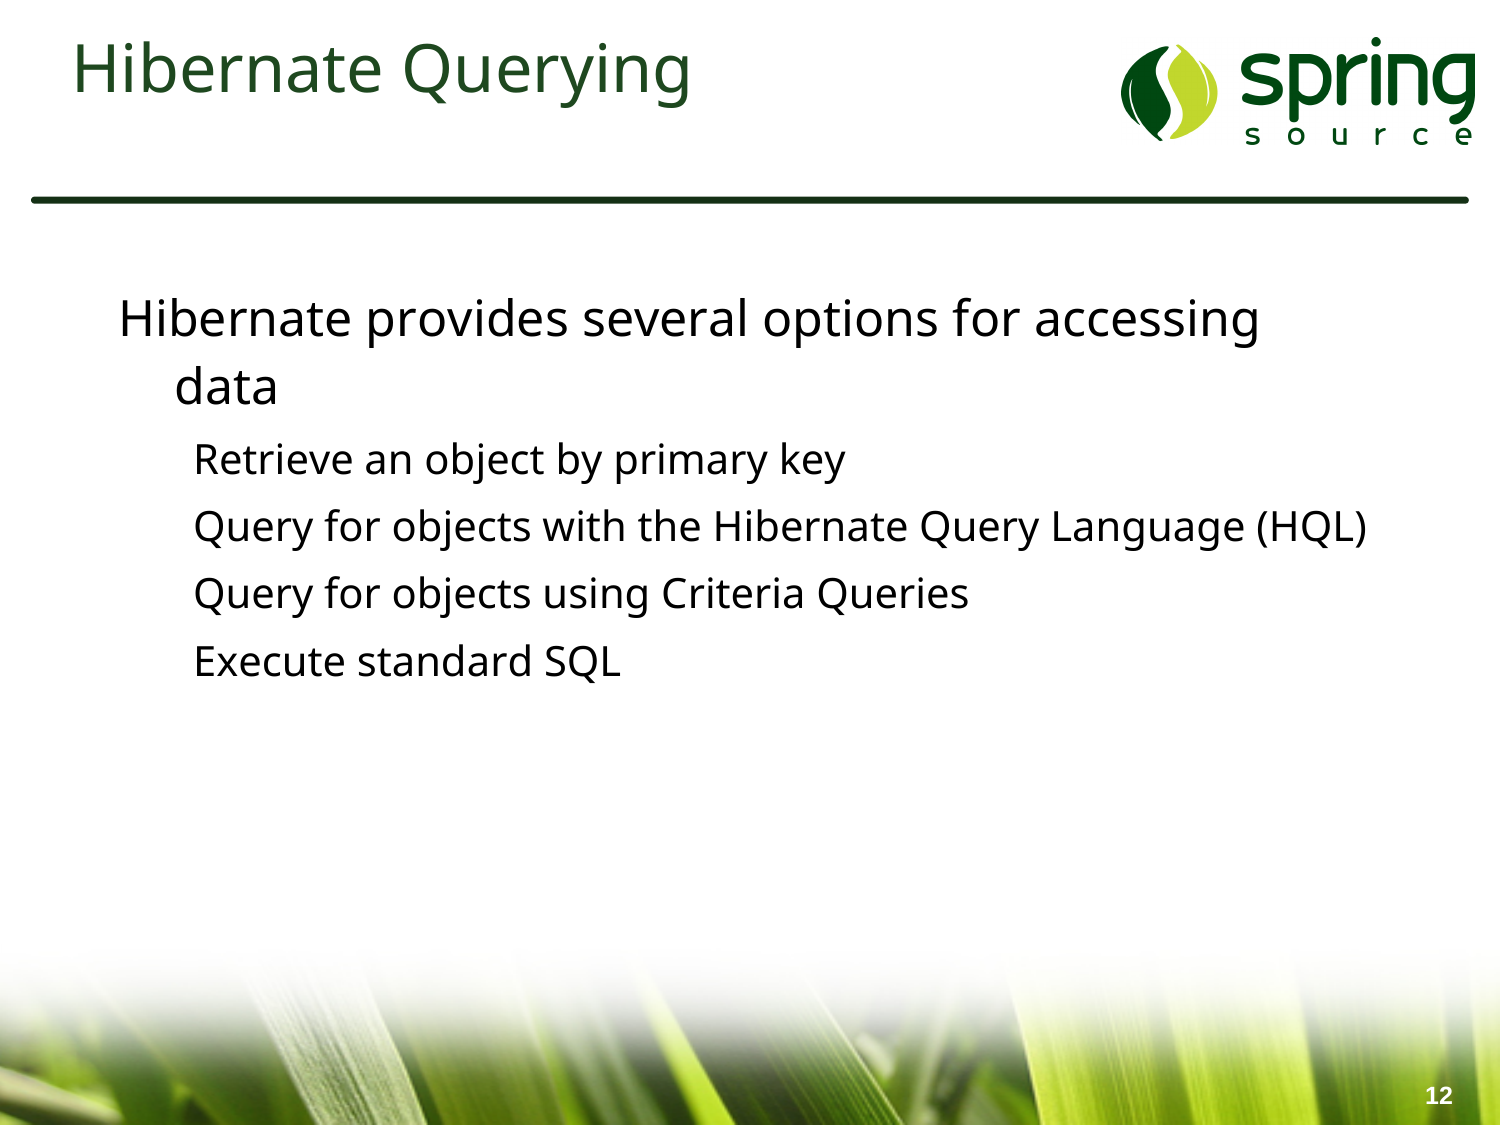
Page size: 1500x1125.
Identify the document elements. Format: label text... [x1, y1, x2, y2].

list Hibernate provides several options for accessing data Retrieve an object by primary key Query for objects with the Hibernate Query Language (HQL) Query for objects using Criteria Queries Execute standard SQL [103, 275, 1394, 938]
title Hibernate Querying [56, 13, 1089, 176]
picture [1121, 37, 1475, 145]
picture [0, 944, 1500, 1125]
